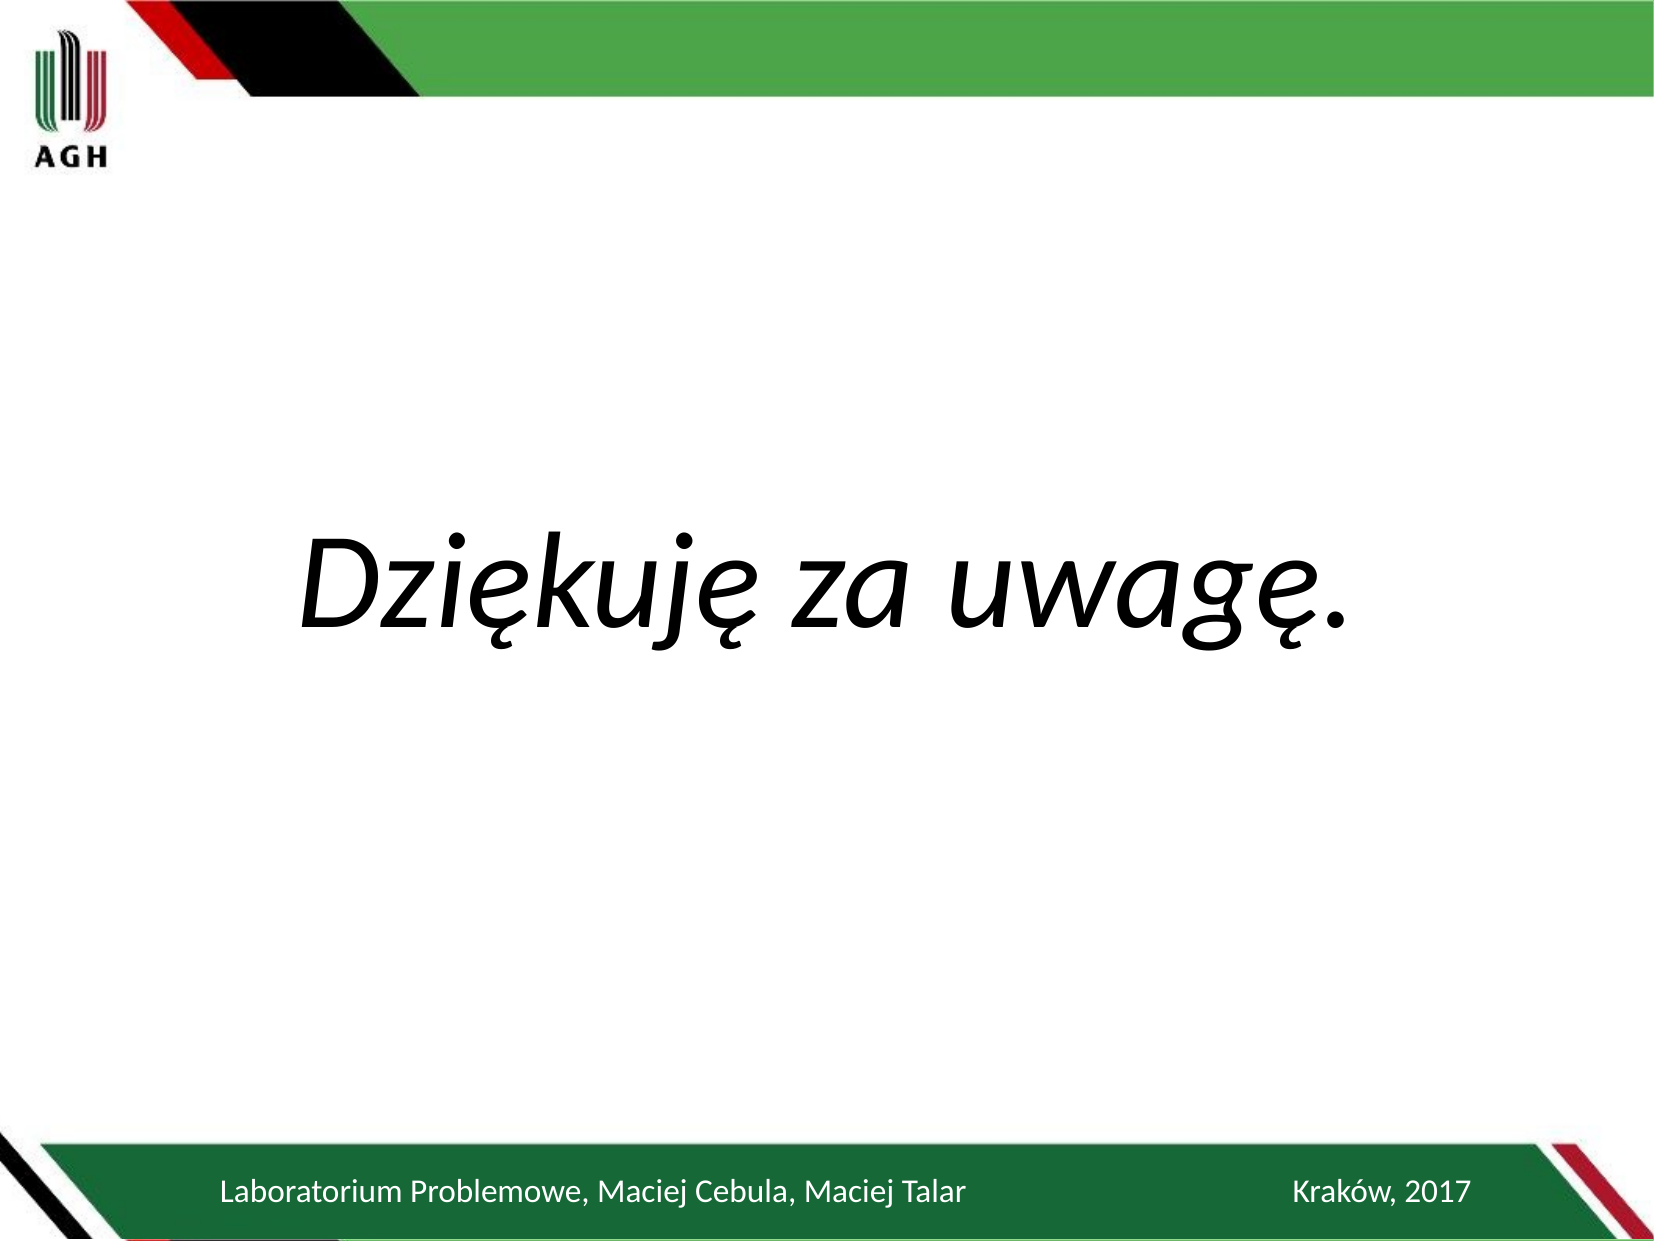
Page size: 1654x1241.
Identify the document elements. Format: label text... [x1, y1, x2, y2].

picture [0, 0, 1654, 1241]
title Dziękuję za uwagę. [82, 489, 1571, 697]
text_box Kraków, 2017 [1285, 1161, 1487, 1217]
text_box Laboratorium Problemowe, Maciej Cebula, Maciej Talar [212, 1161, 976, 1217]
